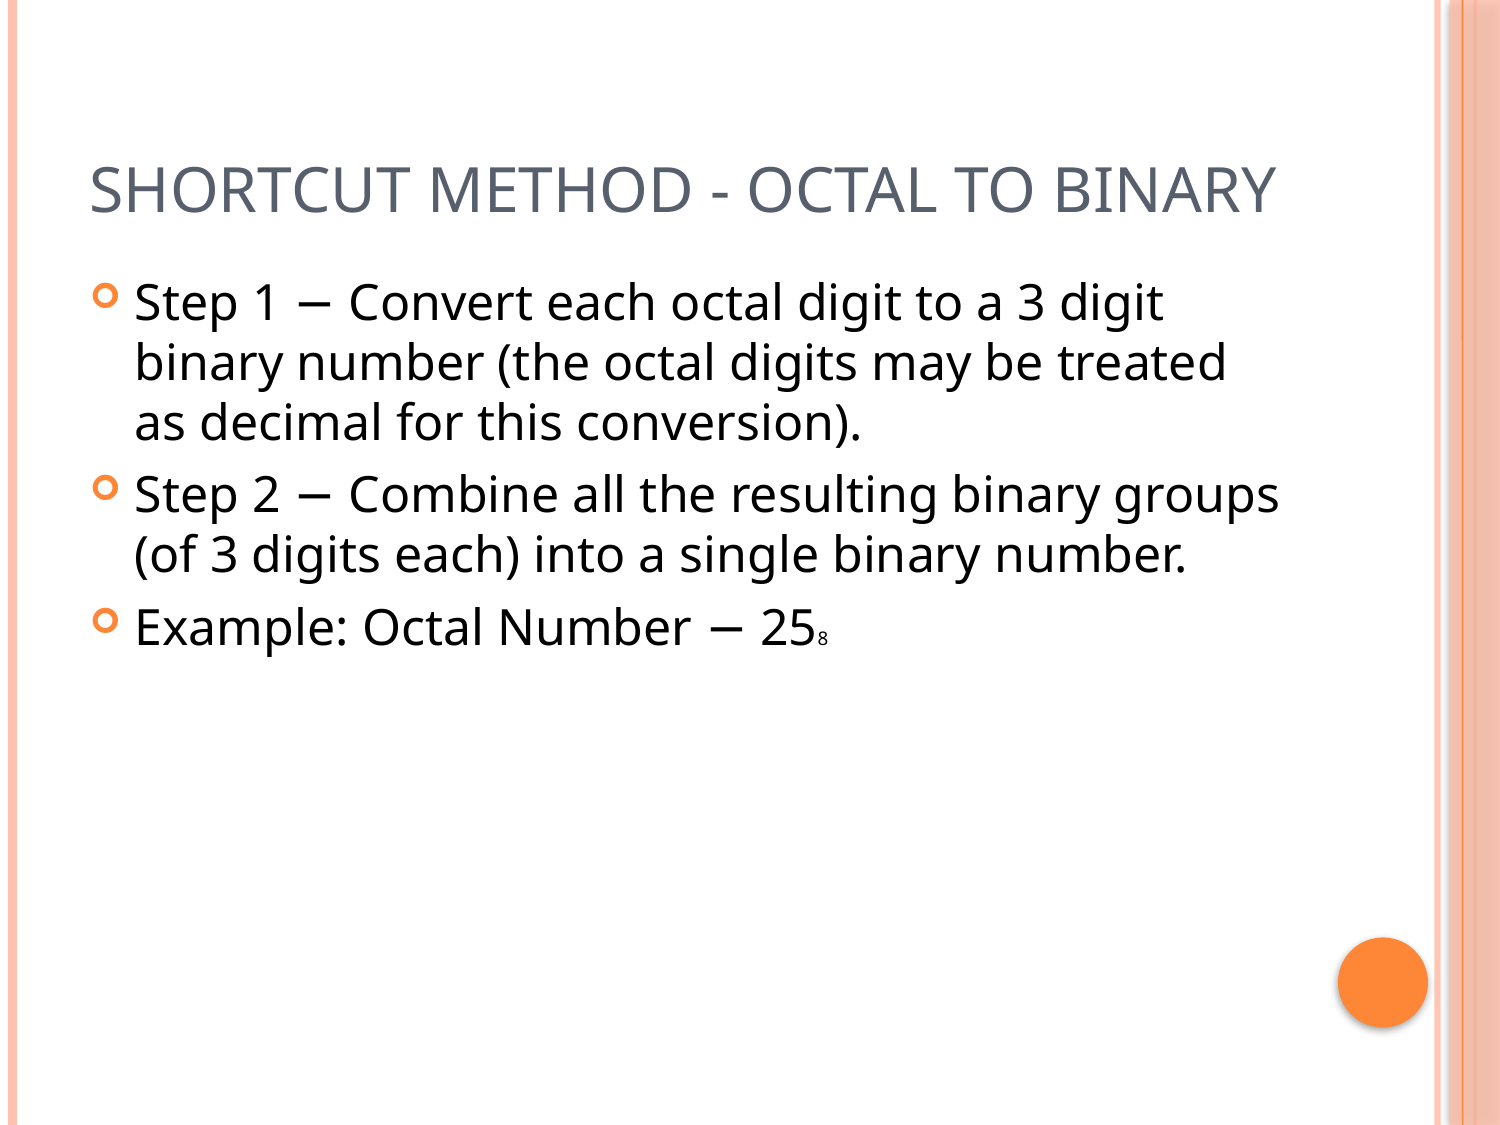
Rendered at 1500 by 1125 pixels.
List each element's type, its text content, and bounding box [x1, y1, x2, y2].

list Step 1 − Convert each octal digit to a 3 digit binary number (the octal digits may be treated as decimal for this conversion). Step 2 − Combine all the resulting binary groups (of 3 digits each) into a single binary number. Example: Octal Number − 258 [75, 262, 1300, 1062]
title Shortcut method - Octal to Binary [75, 45, 1300, 233]
